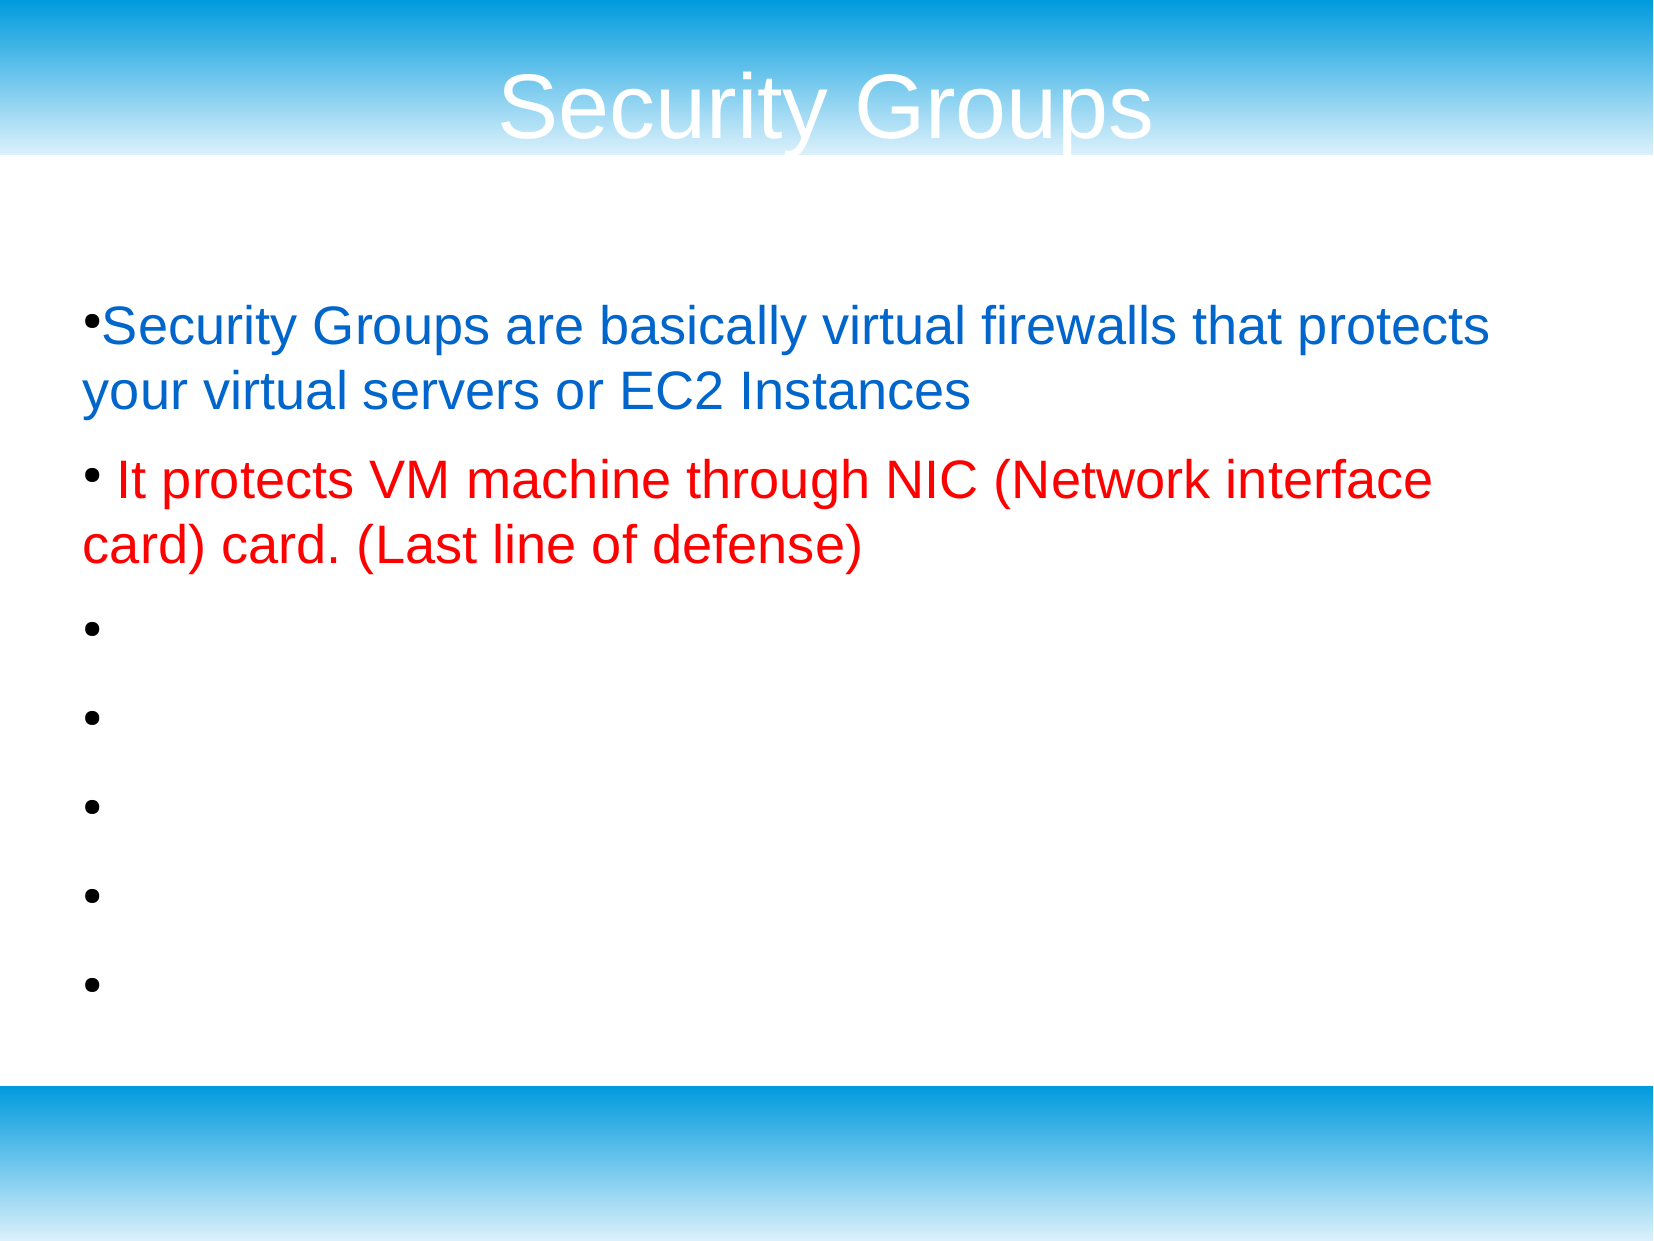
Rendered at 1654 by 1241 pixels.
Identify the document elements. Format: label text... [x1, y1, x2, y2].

list Security Groups are basically virtual firewalls that protects your virtual servers or EC2 Instances It protects VM machine through NIC (Network interface card) card. (Last line of defense) [82, 290, 1571, 1010]
title Security Groups [82, 49, 1571, 155]
